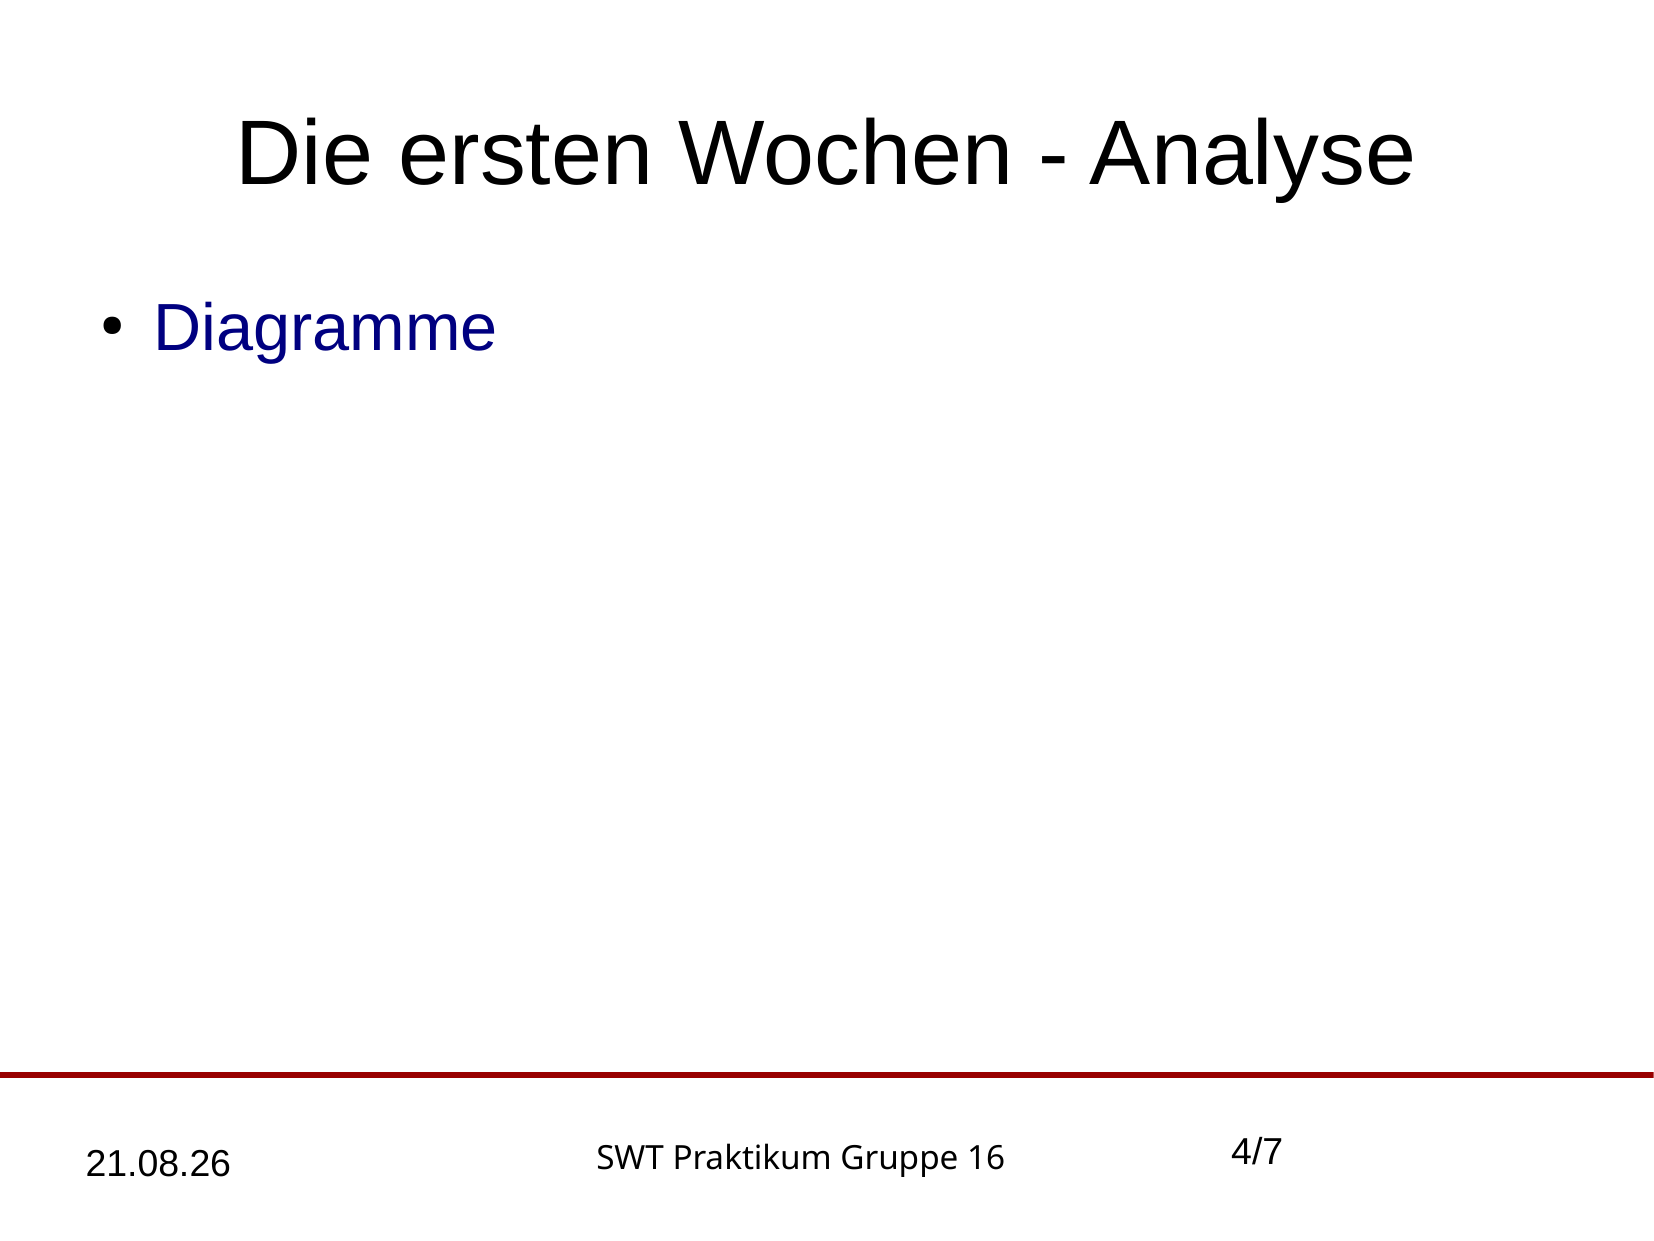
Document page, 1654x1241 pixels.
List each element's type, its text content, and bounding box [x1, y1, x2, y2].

title Die ersten Wochen - Analyse [82, 49, 1571, 257]
list Diagramme [82, 290, 1571, 1010]
